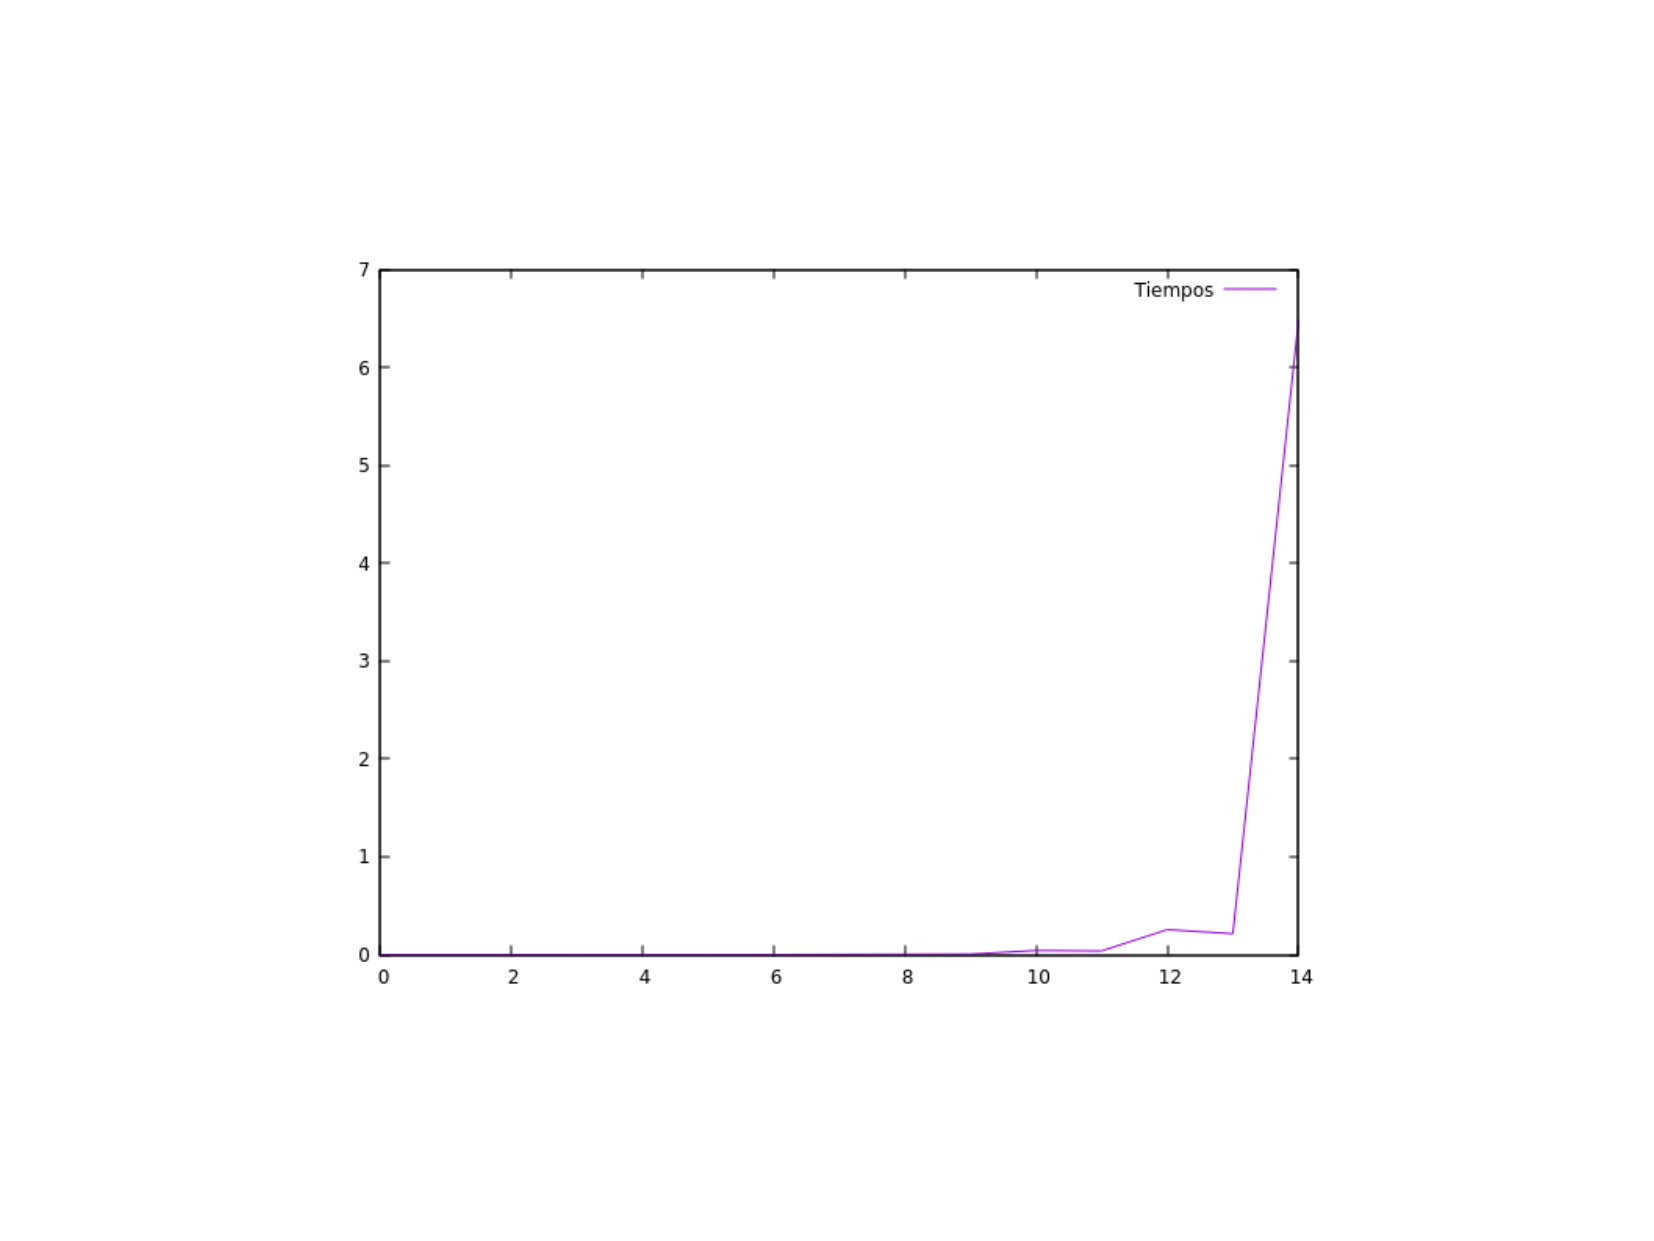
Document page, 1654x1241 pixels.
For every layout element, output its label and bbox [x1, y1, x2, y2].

picture [330, 247, 1331, 998]
